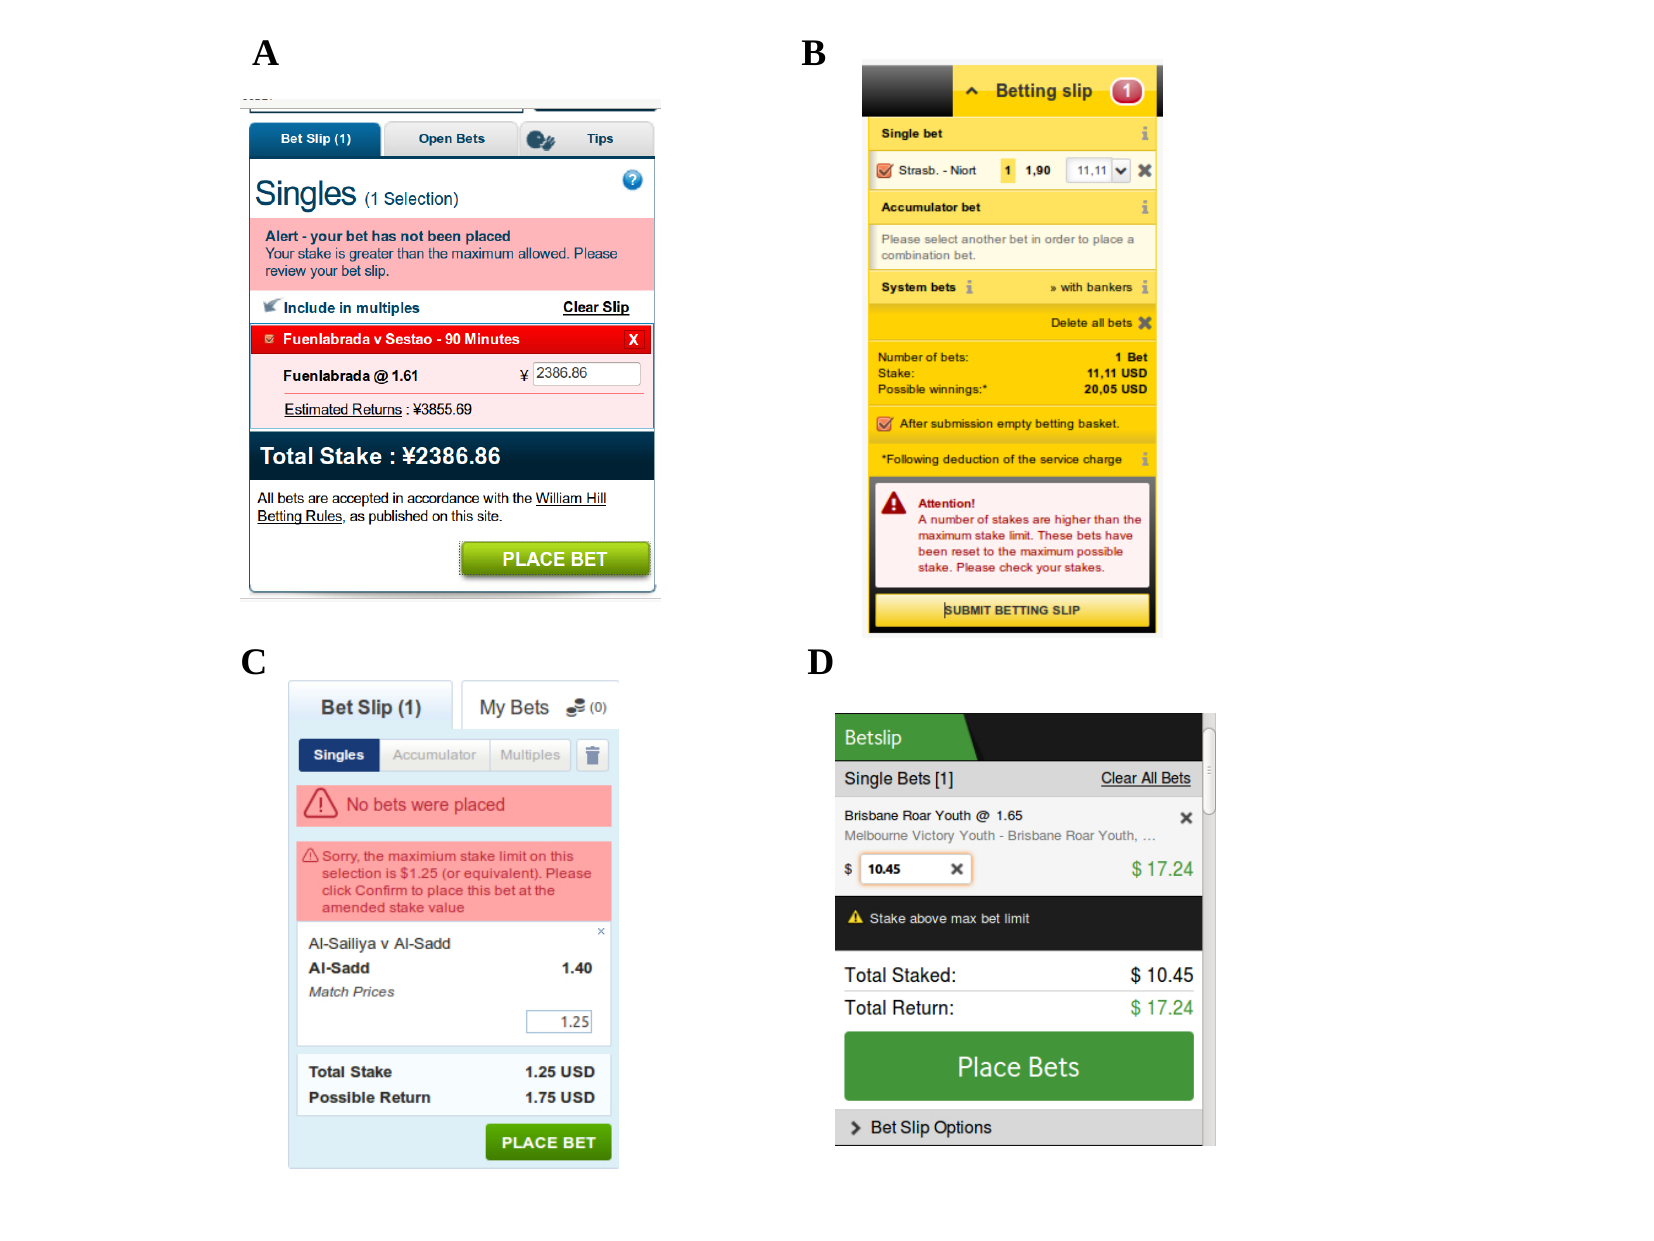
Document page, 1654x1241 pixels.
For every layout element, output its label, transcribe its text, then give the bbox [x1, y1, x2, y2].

picture [288, 679, 619, 1169]
text_box C [225, 633, 283, 690]
text_box D [792, 633, 850, 690]
picture [862, 59, 1163, 638]
picture [240, 99, 661, 602]
text_box A [237, 25, 294, 82]
picture [835, 713, 1216, 1146]
text_box B [786, 25, 842, 82]
